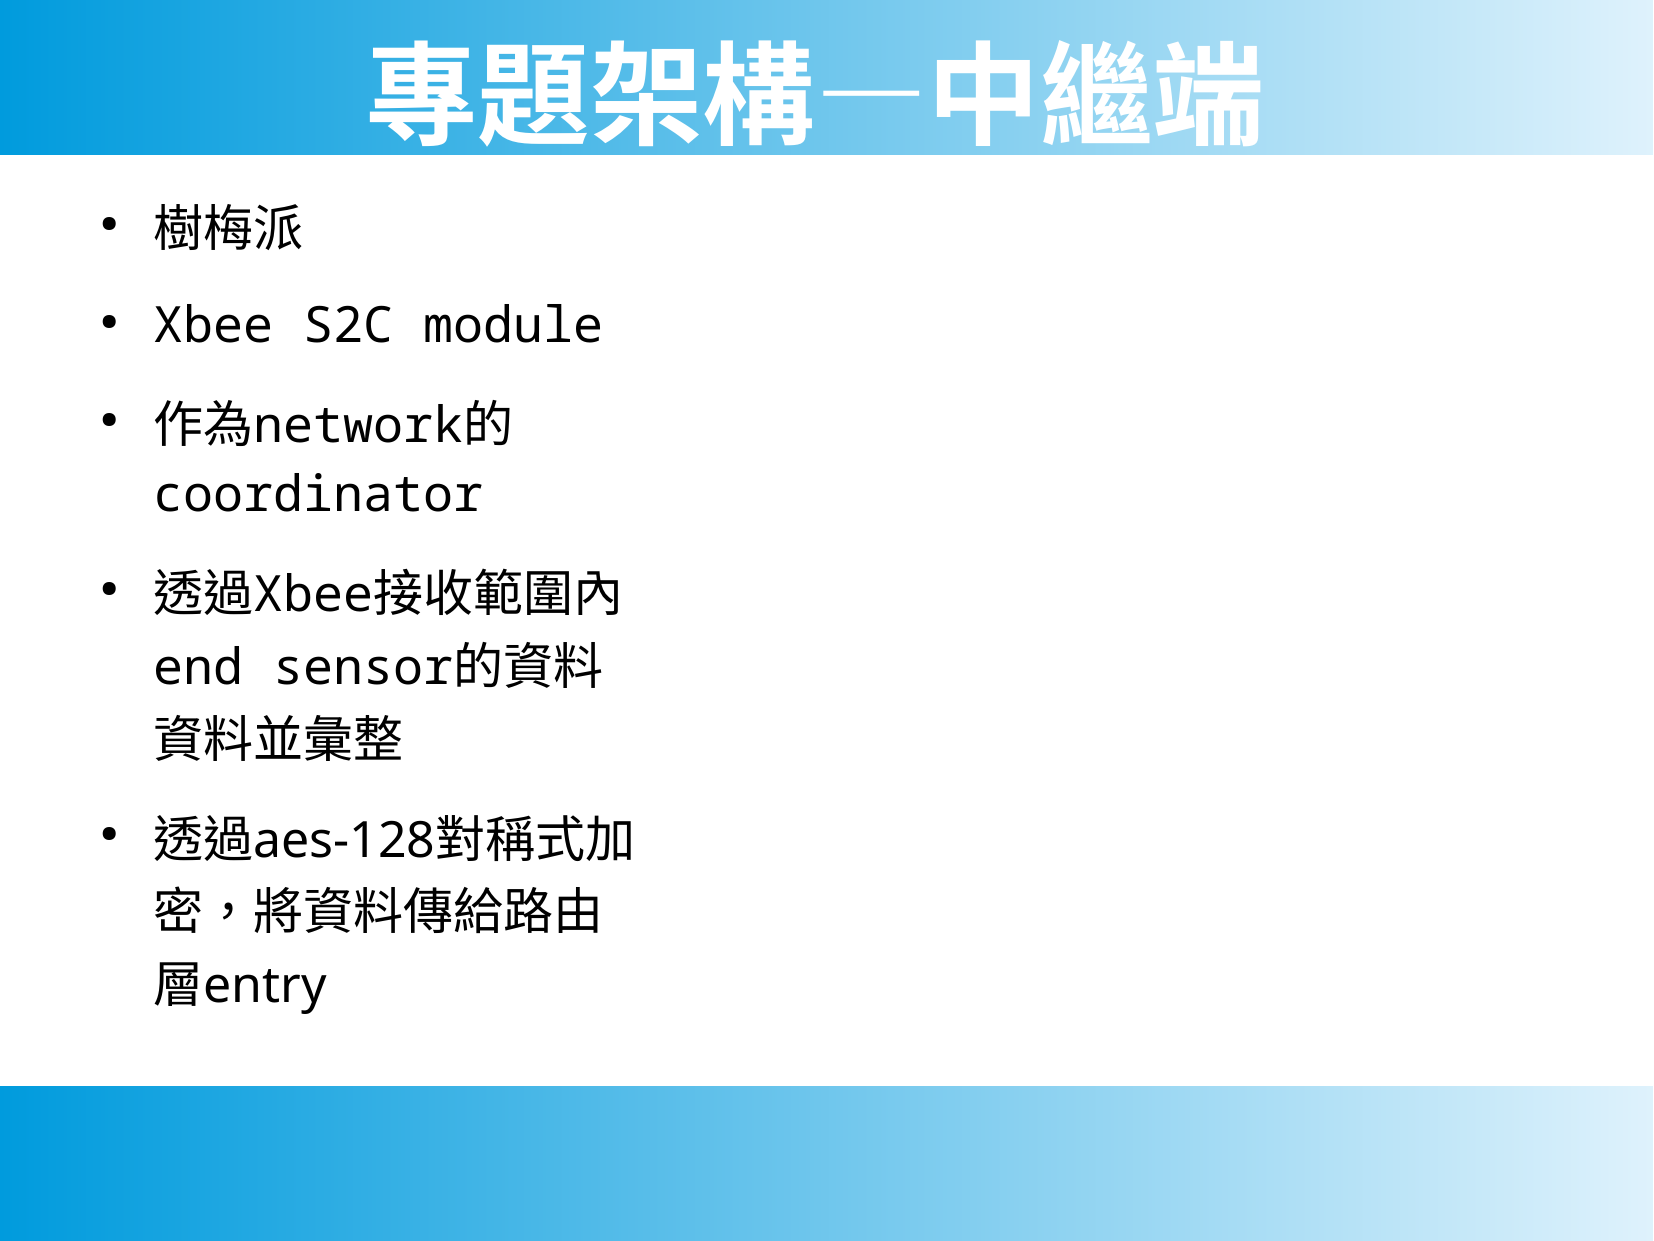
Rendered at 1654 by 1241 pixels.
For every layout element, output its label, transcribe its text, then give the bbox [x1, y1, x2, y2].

title 專題架構―中繼端 [70, 23, 1560, 152]
list 樹梅派 Xbee S2C module 作為network的coordinator 透過Xbee接收範圍內end sensor的資料資料並彙整 透過aes-128對稱式加密，將資料傳給路由層entry [82, 188, 650, 1010]
